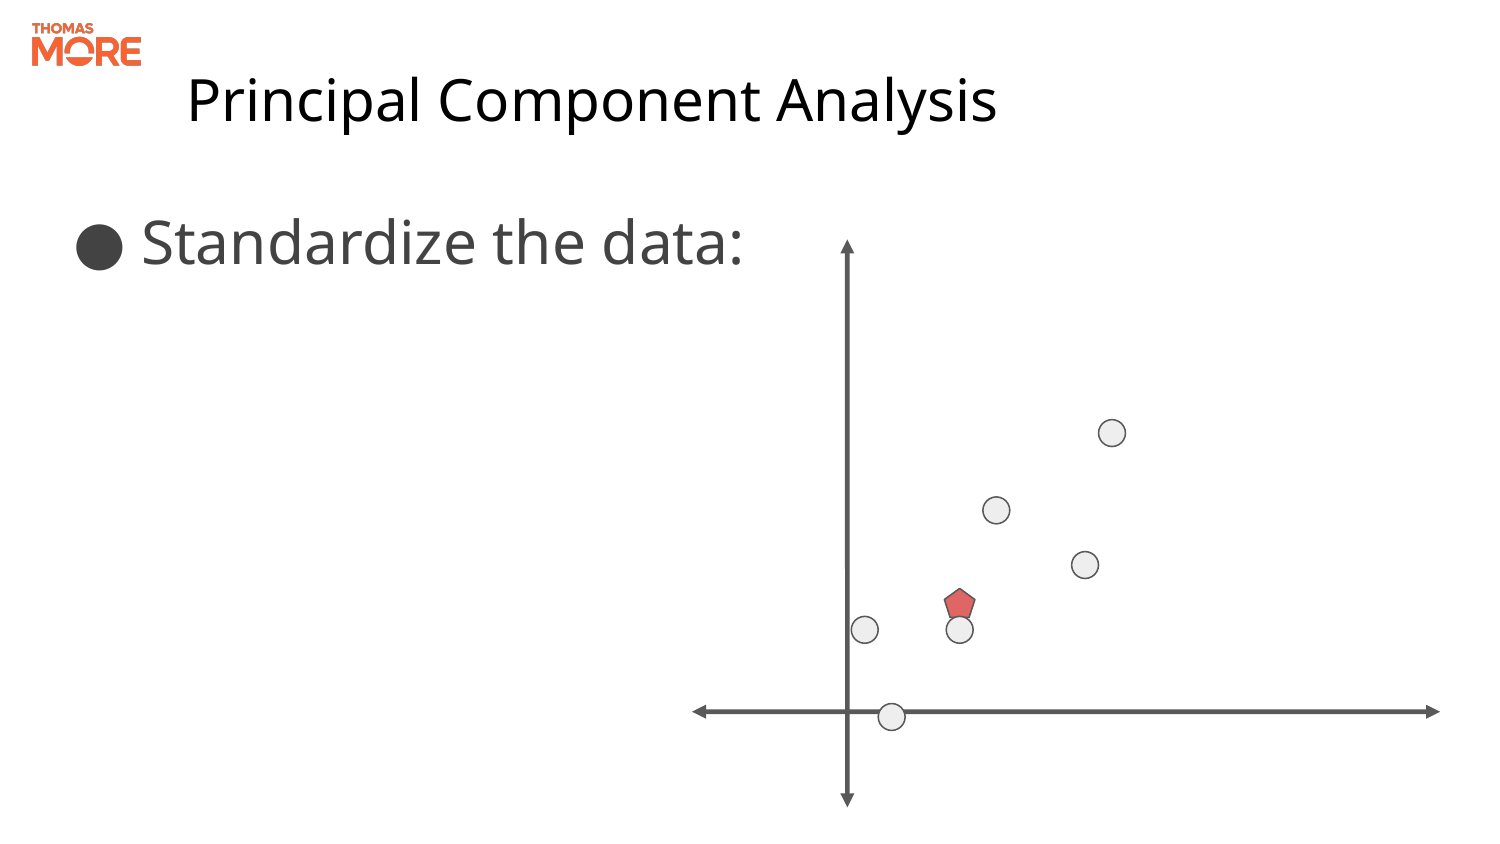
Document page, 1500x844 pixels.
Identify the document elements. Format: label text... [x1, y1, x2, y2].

text_box [1098, 419, 1126, 447]
text_box [982, 496, 1010, 524]
title Principal Component Analysis [171, 48, 1449, 143]
text_box [878, 703, 906, 731]
picture [22, 13, 151, 76]
list Standardize the data: [51, 189, 1476, 750]
text_box [1071, 551, 1099, 579]
text_box [851, 616, 879, 644]
text_box [944, 588, 975, 644]
